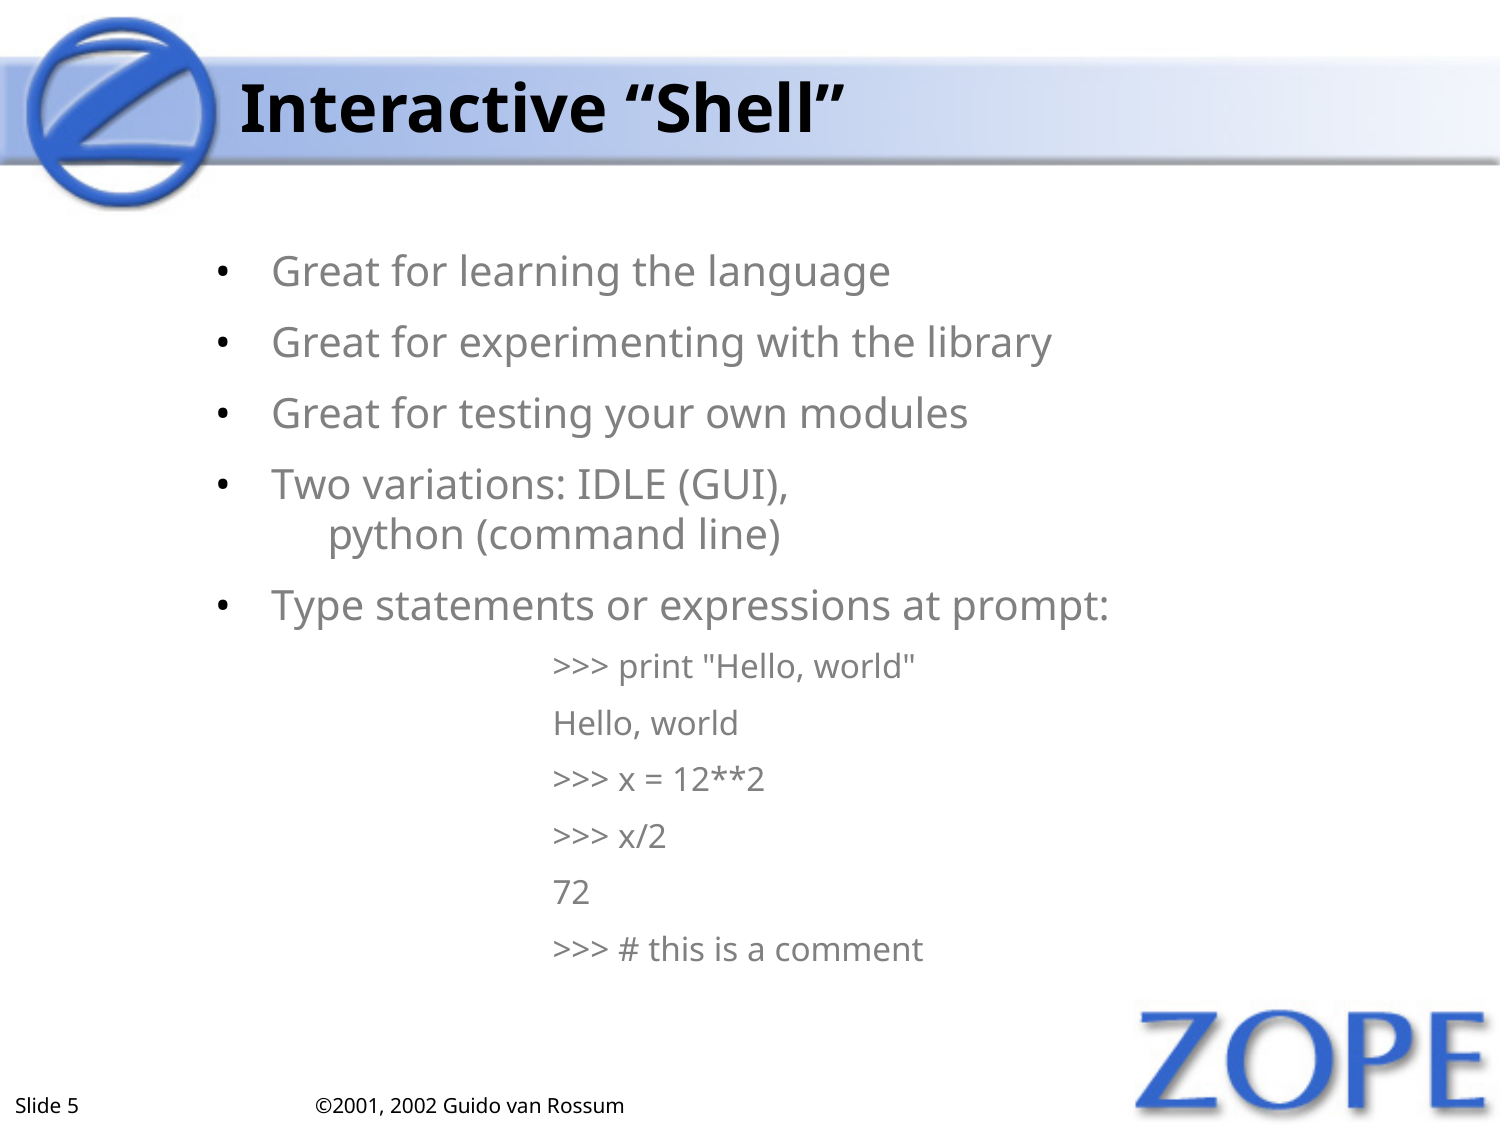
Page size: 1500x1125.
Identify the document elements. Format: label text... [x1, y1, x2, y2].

list Great for learning the language Great for experimenting with the library Great for testing your own modules Two variations: IDLE (GUI), python (command line) Type statements or expressions at prompt: >>> print "Hello, world" Hello, world >>> x = 12**2 >>> x/2 72 >>> # this is a comment [200, 237, 1388, 1001]
title Interactive “Shell” [225, 50, 1467, 163]
